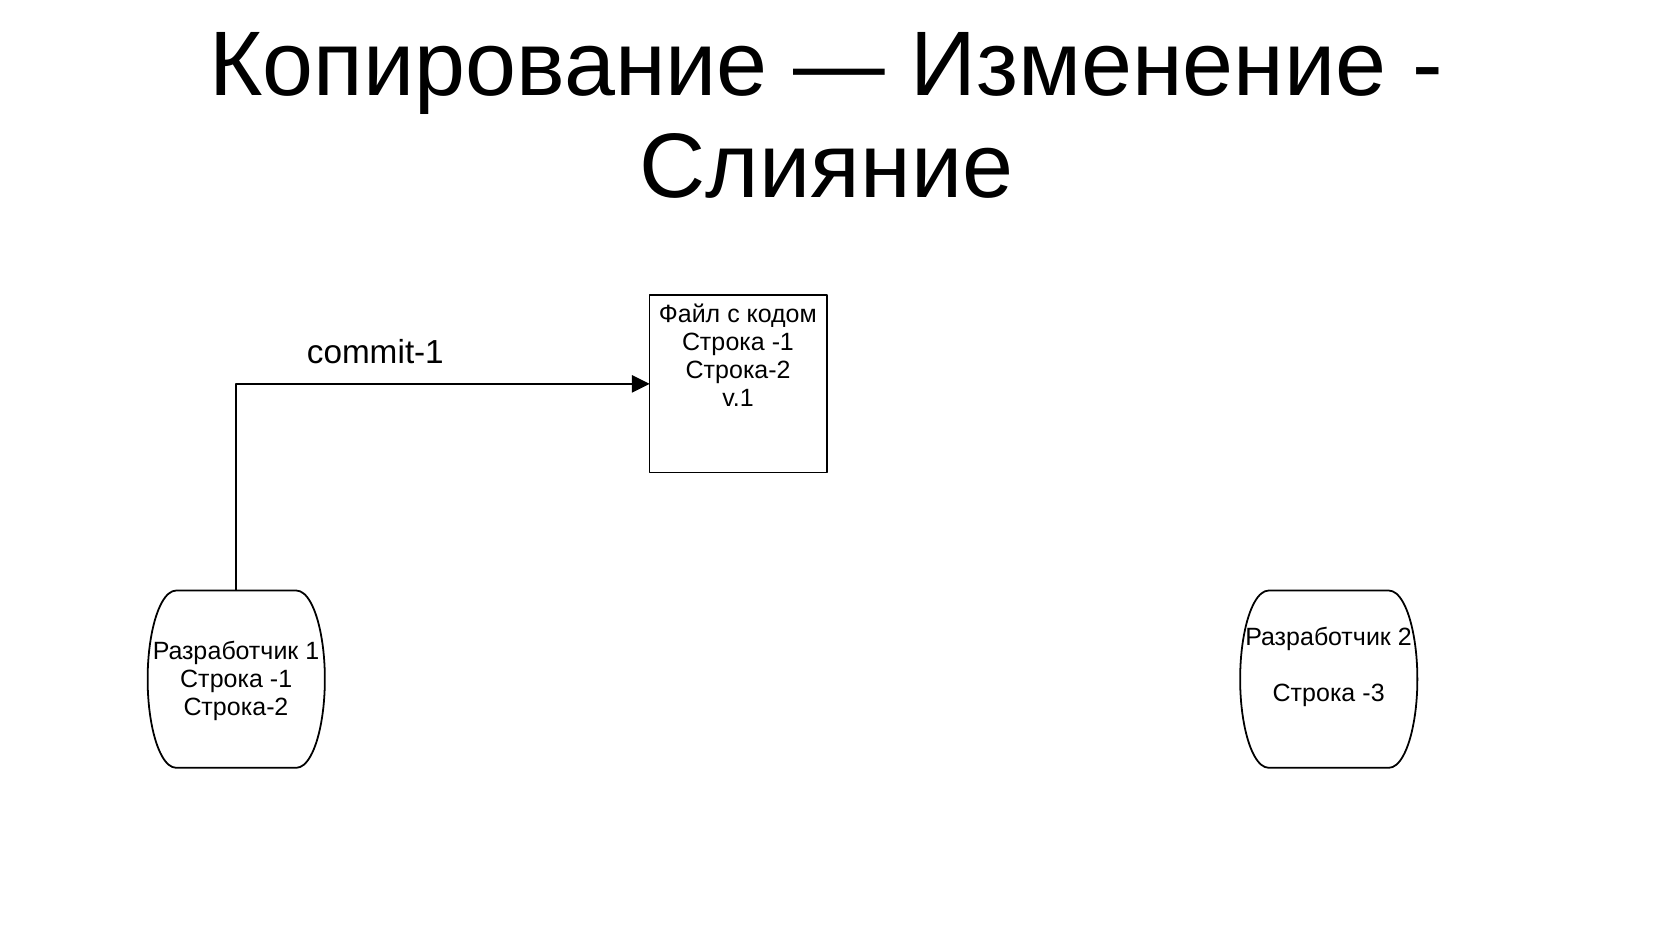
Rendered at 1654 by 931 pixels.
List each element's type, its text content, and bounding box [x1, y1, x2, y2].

text_box commit-1 [292, 332, 459, 379]
text_box Файл с кодом Строка -1 Строка-2 v.1 [649, 295, 827, 473]
text_box Разработчик 1 Строка -1 Строка-2 [147, 590, 325, 768]
text_box Разработчик 2 Строка -3 [1240, 590, 1418, 768]
title Копирование — Изменение - Слияние [82, 12, 1571, 218]
